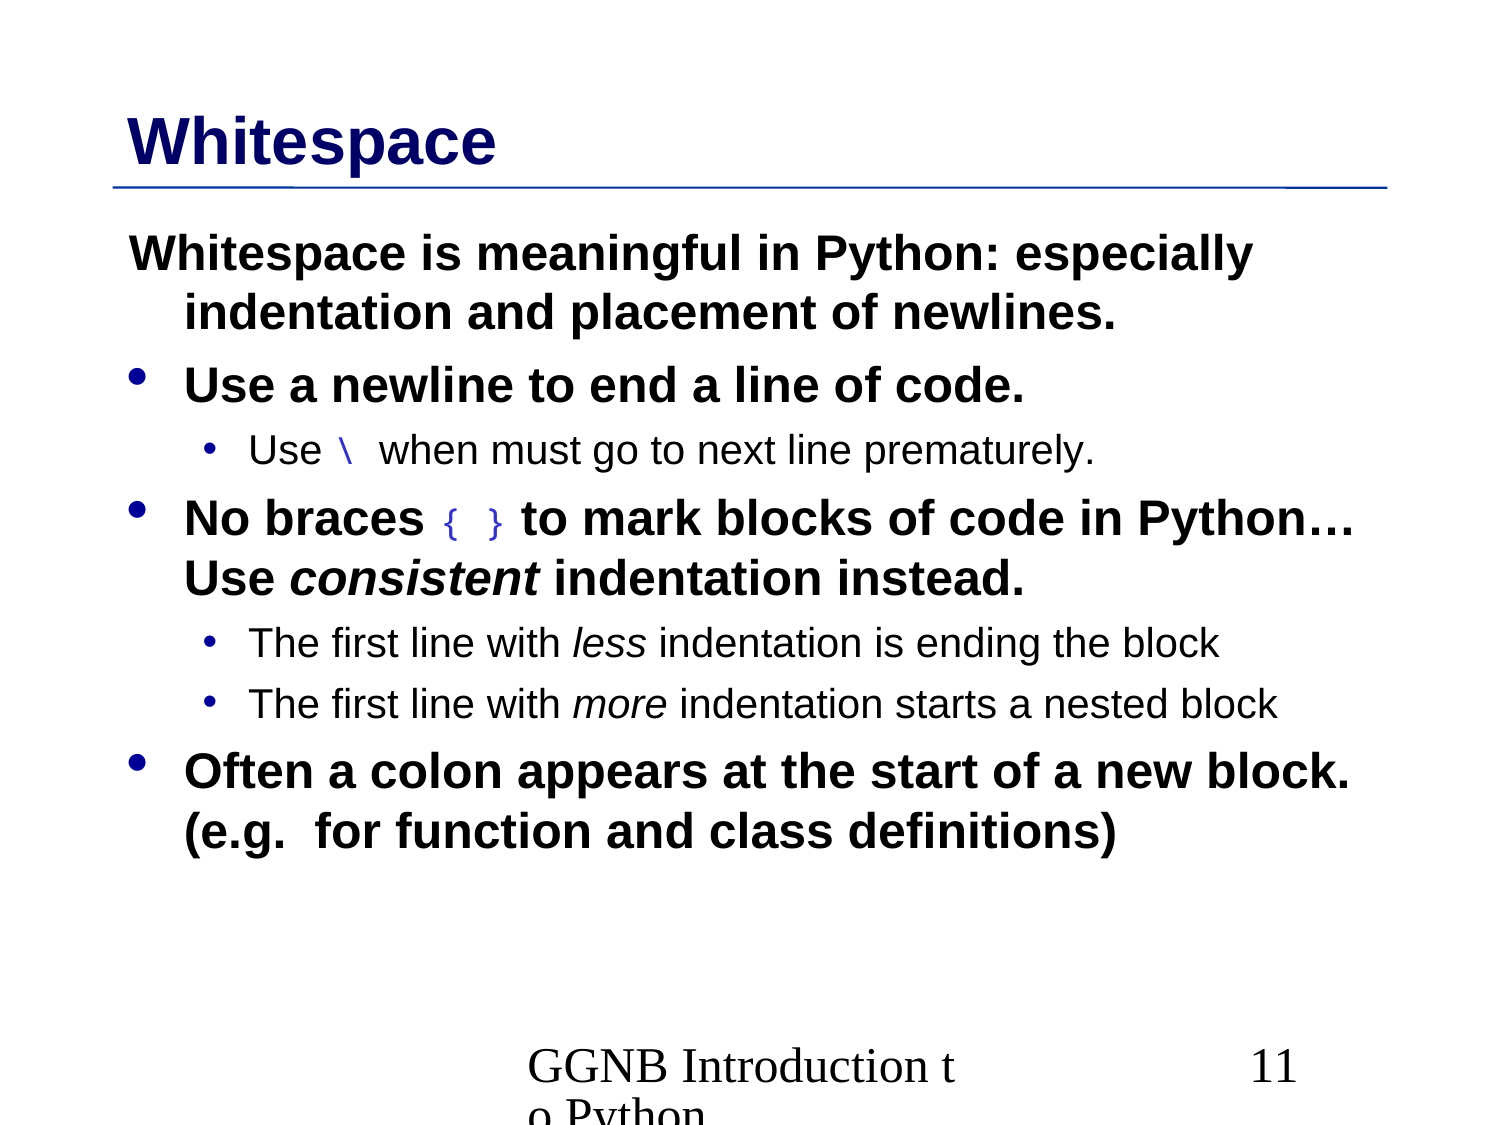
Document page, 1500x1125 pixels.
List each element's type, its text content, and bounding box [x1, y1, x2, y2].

title Whitespace [112, 89, 1388, 185]
list Whitespace is meaningful in Python: especially indentation and placement of newlines. Use a newline to end a line of code. Use \ when must go to next line prematurely. No braces { } to mark blocks of code in Python… Use consistent indentation instead. The first line with less indentation is ending the block The first line with more indentation starts a nested block Often a colon appears at the start of a new block. (e.g. for function and class definitions) [112, 212, 1388, 963]
